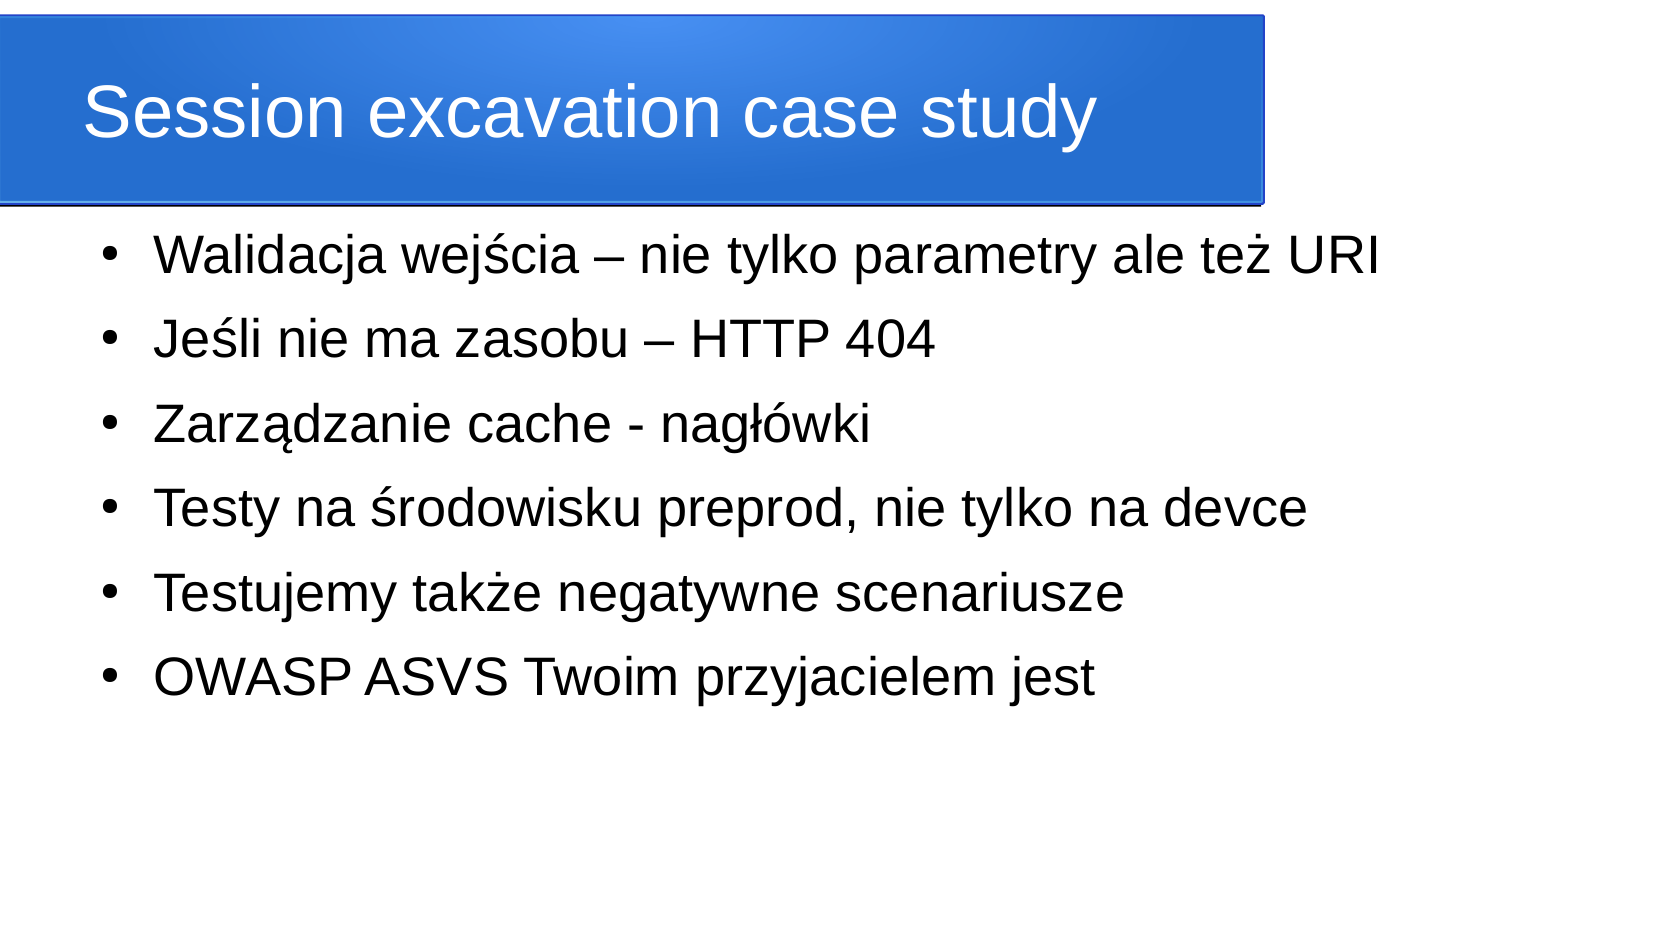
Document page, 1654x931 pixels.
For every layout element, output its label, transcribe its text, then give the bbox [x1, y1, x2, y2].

list Walidacja wejścia – nie tylko parametry ale też URI Jeśli nie ma zasobu – HTTP 404 Zarządzanie cache - nagłówki Testy na środowisku preprod, nie tylko na devce Testujemy także negatywne scenariusze OWASP ASVS Twoim przyjacielem jest [82, 224, 1571, 764]
title Session excavation case study [82, 35, 1235, 189]
